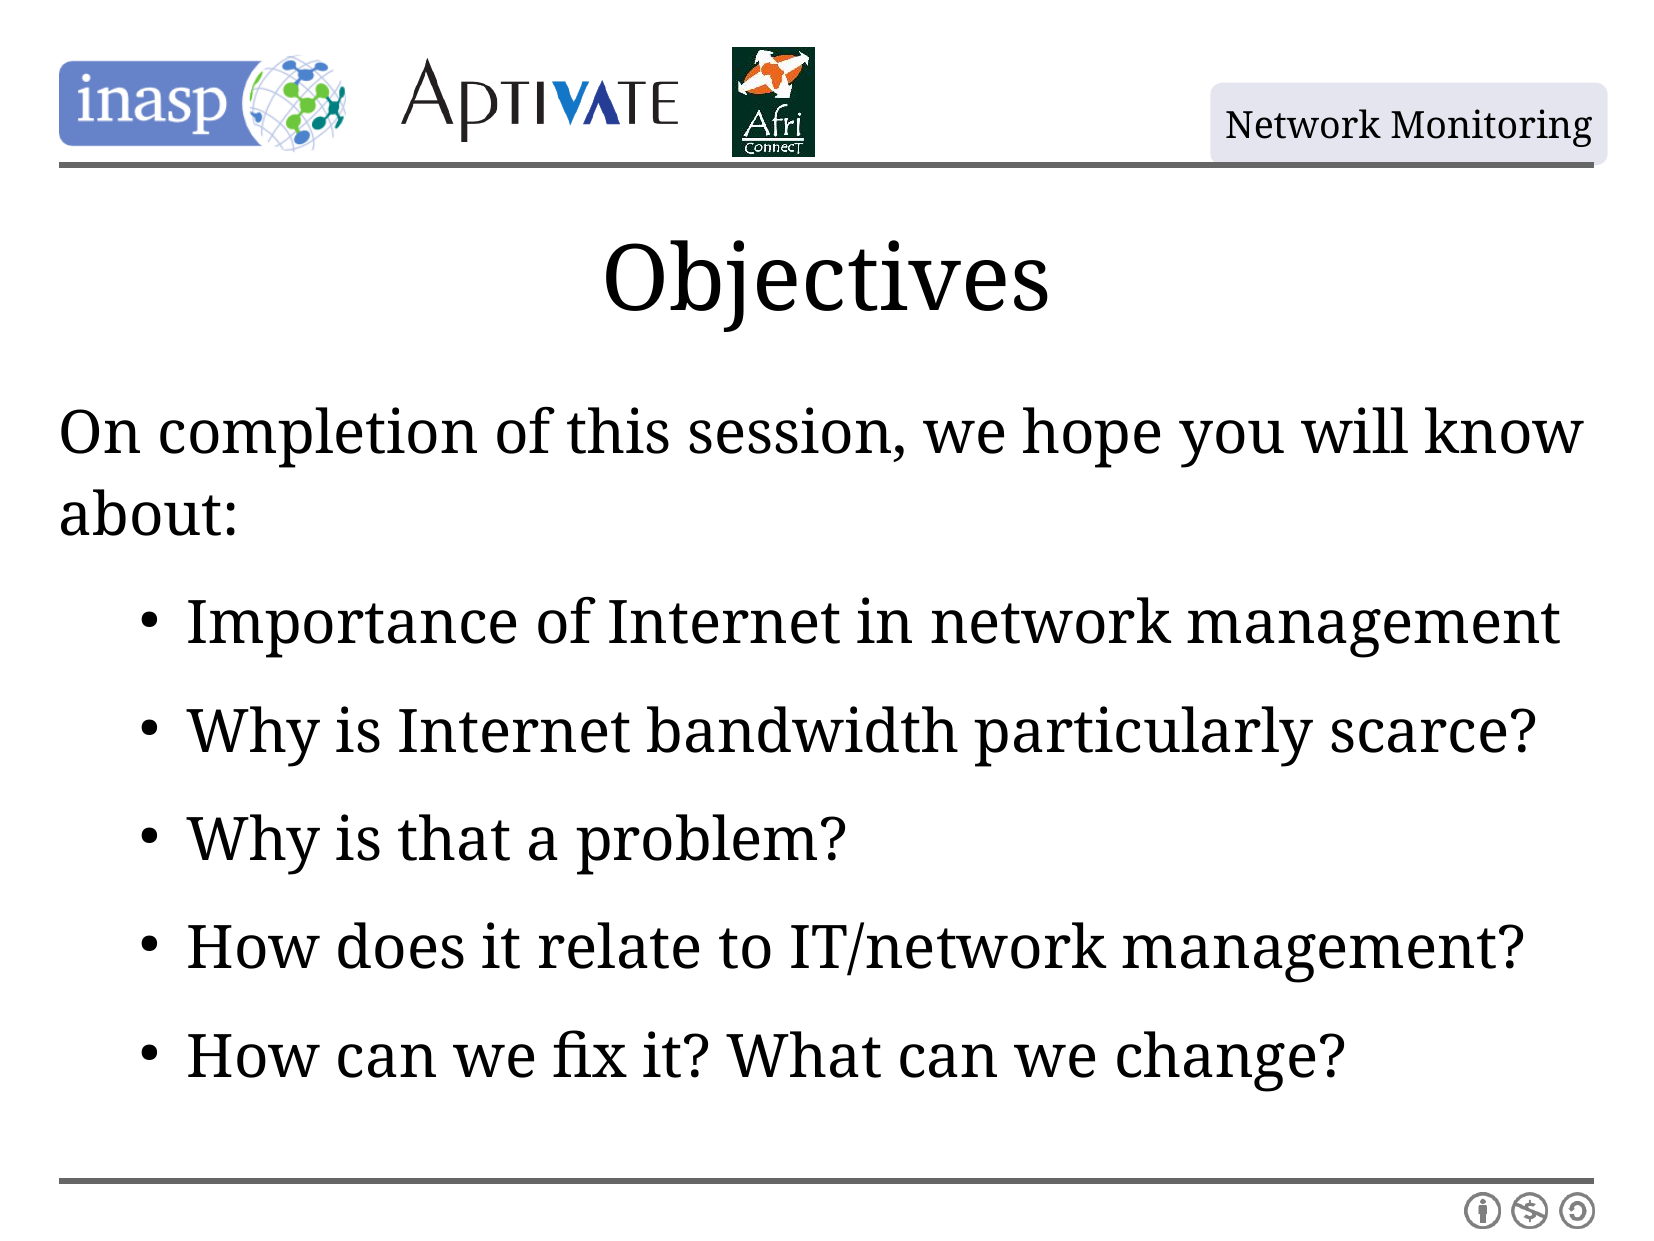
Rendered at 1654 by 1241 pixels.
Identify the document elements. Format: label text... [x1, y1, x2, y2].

list On completion of this session, we hope you will know about: Importance of Internet in network management Why is Internet bandwidth particularly scarce? Why is that a problem? How does it relate to IT/network management? How can we fix it? What can we change? [59, 389, 1595, 1109]
picture [1464, 1192, 1501, 1229]
title Objectives [59, 212, 1595, 343]
picture [59, 47, 355, 160]
picture [732, 47, 815, 157]
picture [401, 58, 678, 142]
picture [1511, 1192, 1548, 1229]
picture [1559, 1192, 1595, 1229]
